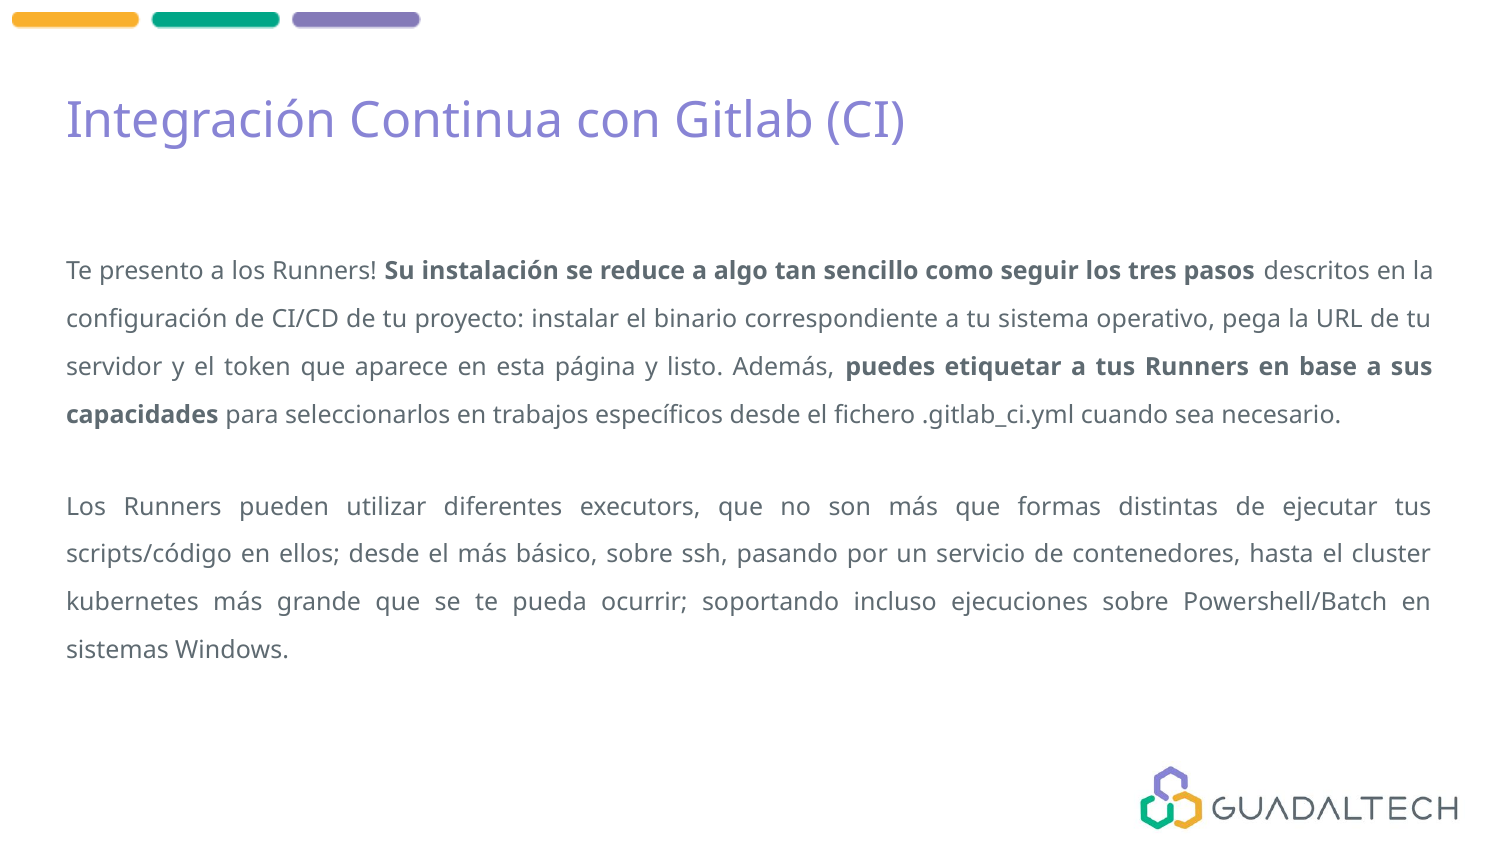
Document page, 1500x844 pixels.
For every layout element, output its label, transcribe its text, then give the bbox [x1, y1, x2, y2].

title Integración Continua con Gitlab (CI) [51, 72, 1449, 167]
picture [1124, 761, 1473, 834]
picture [12, 12, 421, 29]
list Te presento a los Runners! Su instalación se reduce a algo tan sencillo como seguir los tres pasos descritos en la configuración de CI/CD de tu proyecto: instalar el binario correspondiente a tu sistema operativo, pega la URL de tu servidor y el token que aparece en esta página y listo. Además, puedes etiquetar a tus Runners en base a sus capacidades para seleccionarlos en trabajos específicos desde el fichero .gitlab_ci.yml cuando sea necesario. Los Runners pueden utilizar diferentes executors, que no son más que formas distintas de ejecutar tus scripts/código en ellos; desde el más básico, sobre ssh, pasando por un servicio de contenedores, hasta el cluster kubernetes más grande que se te pueda ocurrir; soportando incluso ejecuciones sobre Powershell/Batch en sistemas Windows. [51, 221, 1449, 783]
